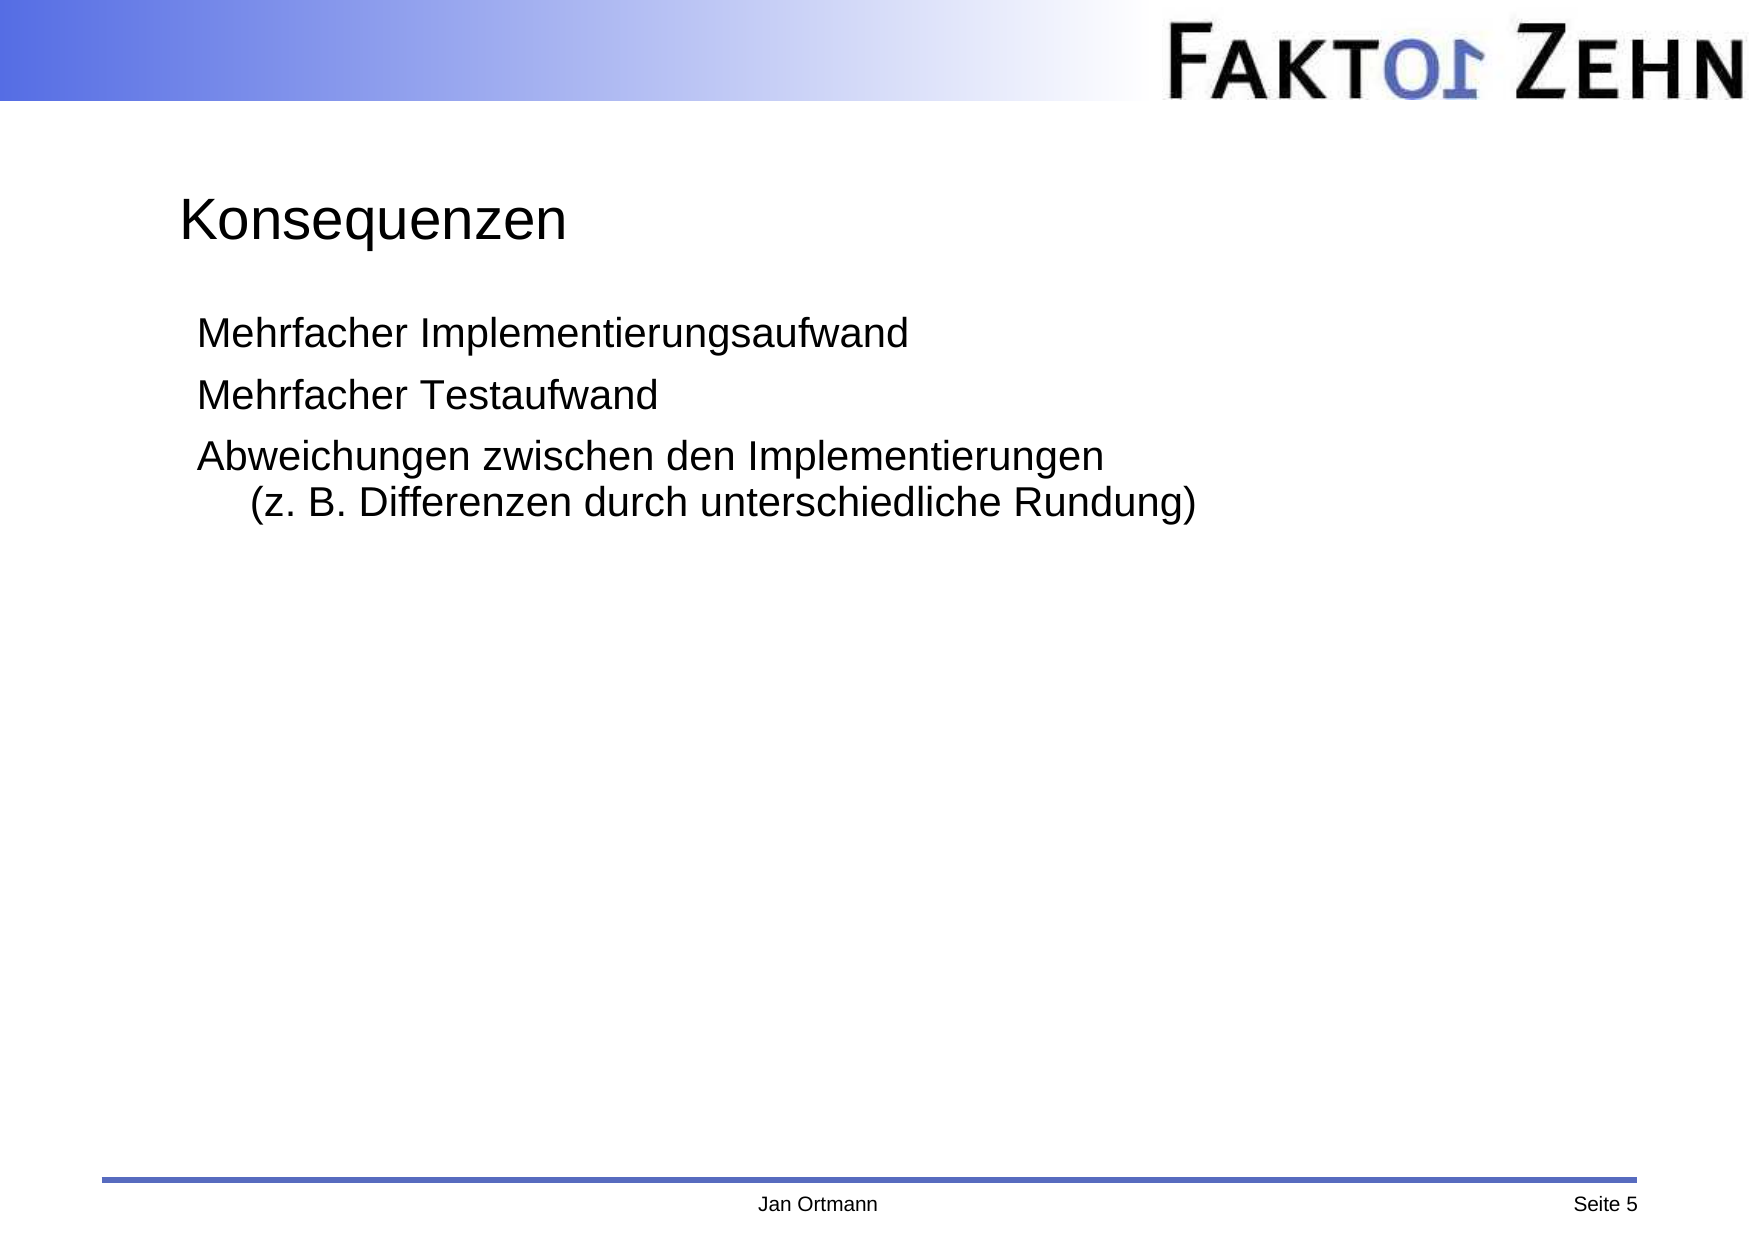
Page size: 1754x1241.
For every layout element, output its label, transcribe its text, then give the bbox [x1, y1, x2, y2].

list Mehrfacher Implementierungsaufwand Mehrfacher Testaufwand Abweichungen zwischen den Implementierungen (z. B. Differenzen durch unterschiedliche Rundung) [179, 310, 1576, 1078]
picture [1162, 7, 1752, 100]
title Konsequenzen [179, 142, 1576, 296]
